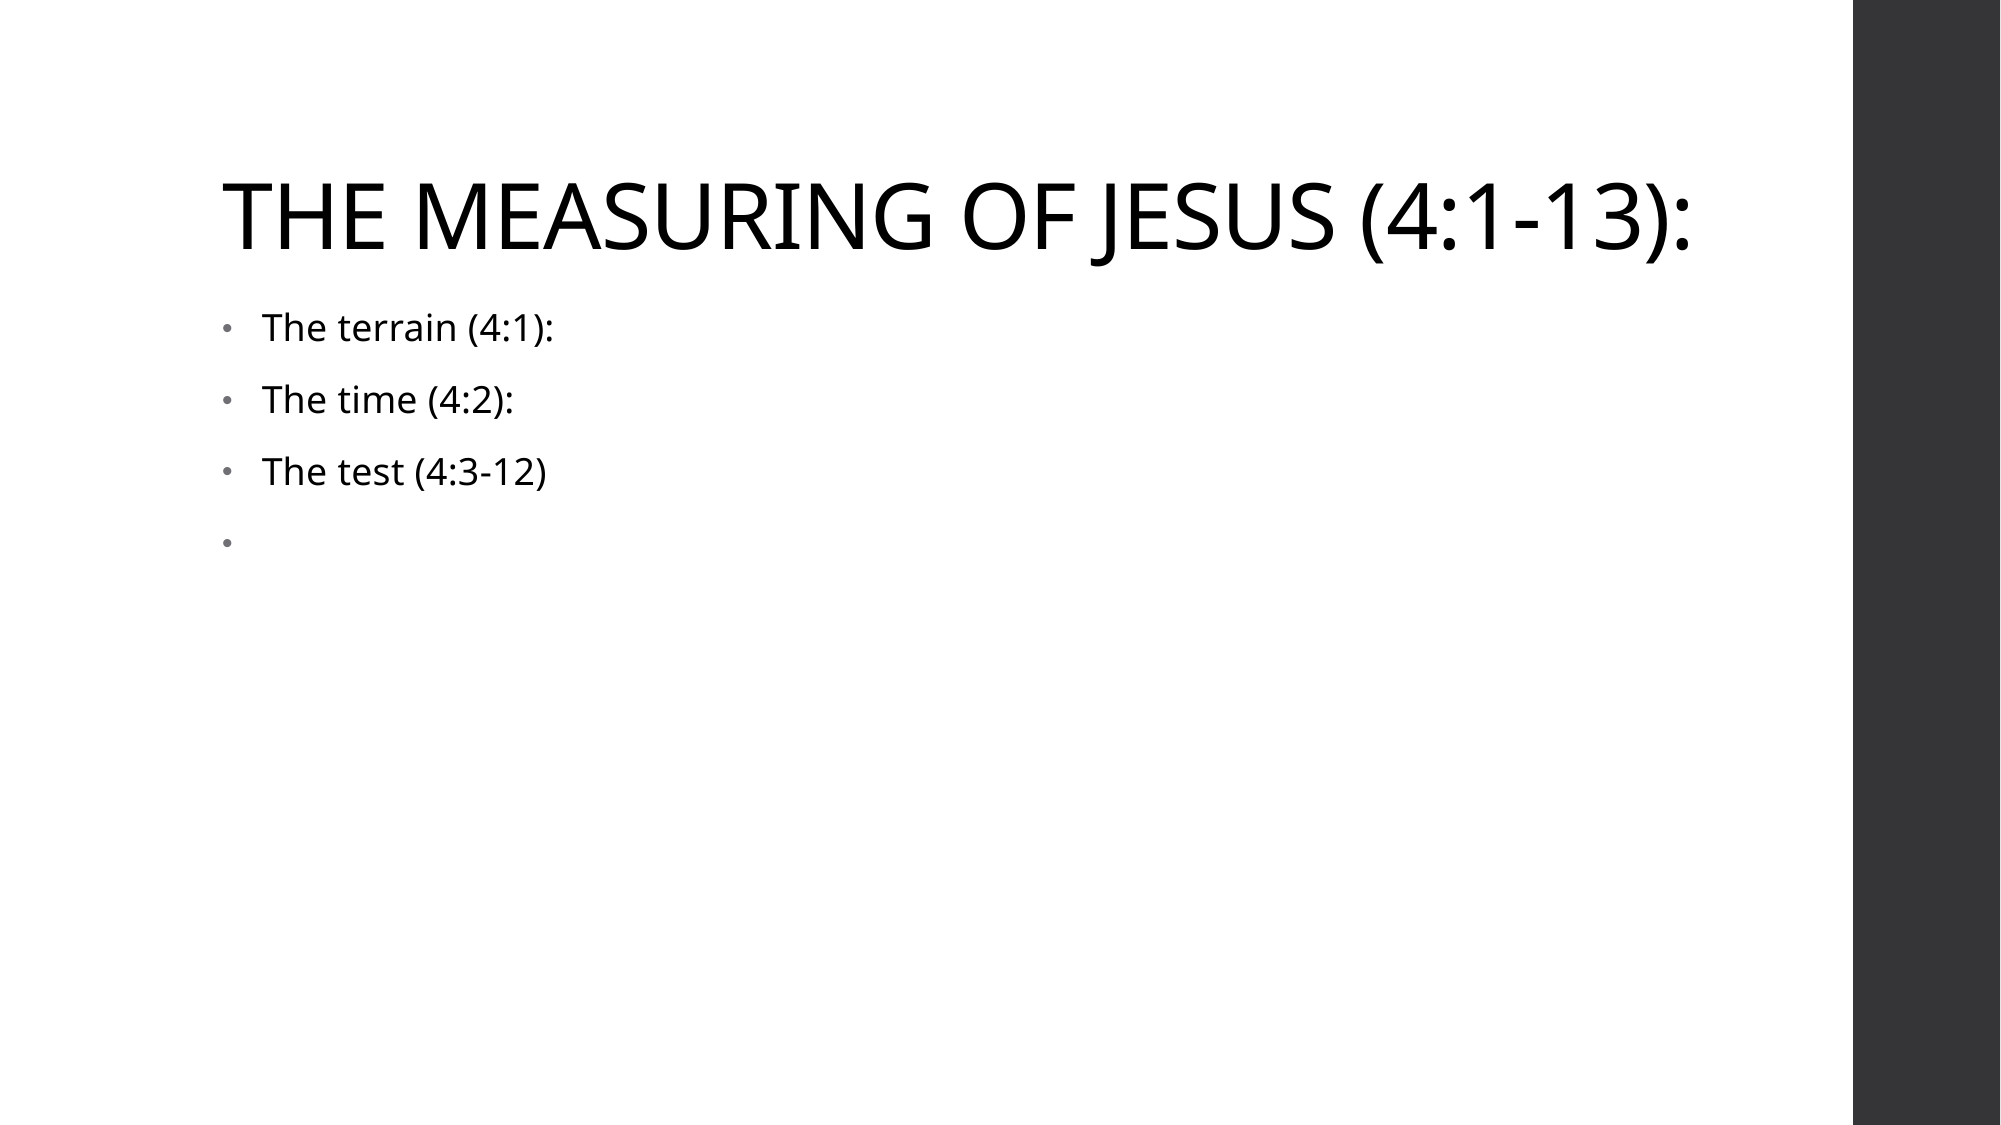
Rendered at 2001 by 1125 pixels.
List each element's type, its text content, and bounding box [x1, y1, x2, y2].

title THE MEASURING OF JESUS (4:1-13): [206, 60, 1797, 278]
list The terrain (4:1): The time (4:2): The test (4:3-12) [206, 299, 1617, 1014]
